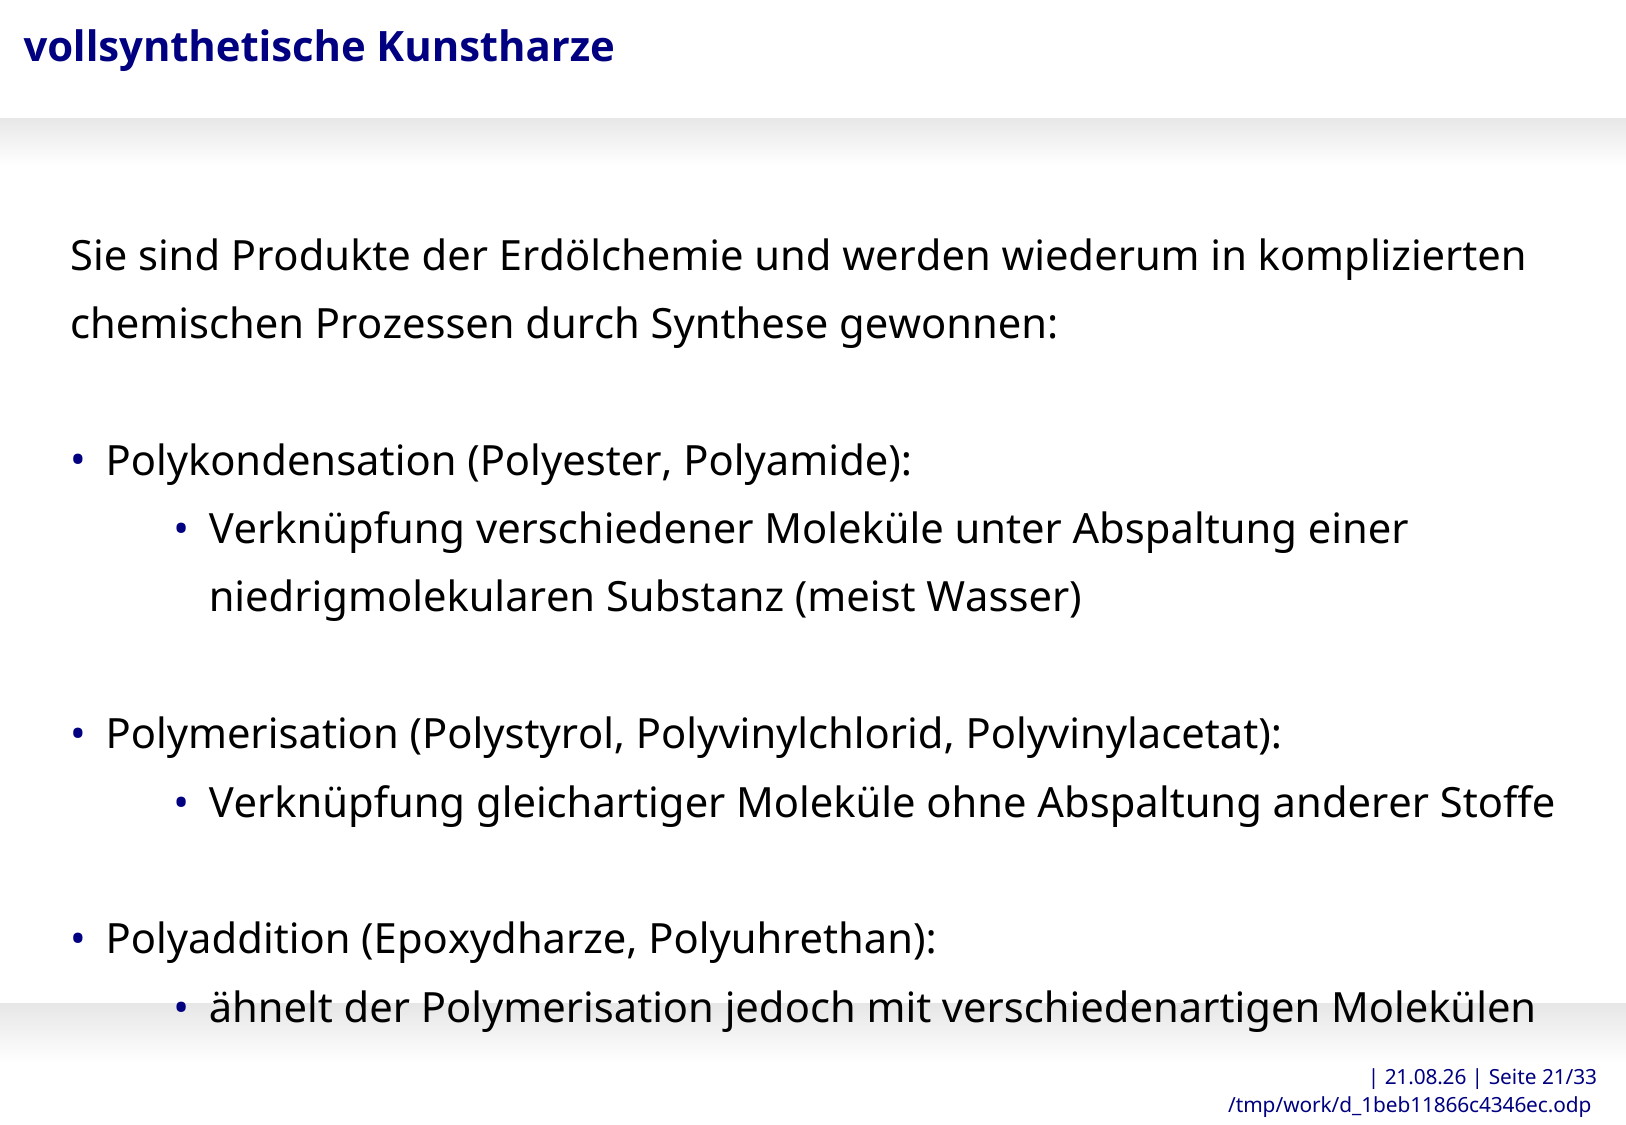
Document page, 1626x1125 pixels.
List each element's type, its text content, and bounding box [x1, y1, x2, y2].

title vollsynthetische Kunstharze [23, 5, 1600, 154]
list Sie sind Produkte der Erdölchemie und werden wiederum in komplizierten chemischen Prozessen durch Synthese gewonnen: Polykondensation (Polyester, Polyamide): Verknüpfung verschiedener Moleküle unter Abspaltung einer niedrigmolekularen Substanz (meist Wasser) Polymerisation (Polystyrol, Polyvinylchlorid, Polyvinylacetat): Verknüpfung gleichartiger Moleküle ohne Abspaltung anderer Stoffe Polyaddition (Epoxydharze, Polyuhrethan): ähnelt der Polymerisation jedoch mit verschiedenartigen Molekülen [23, 213, 1588, 989]
